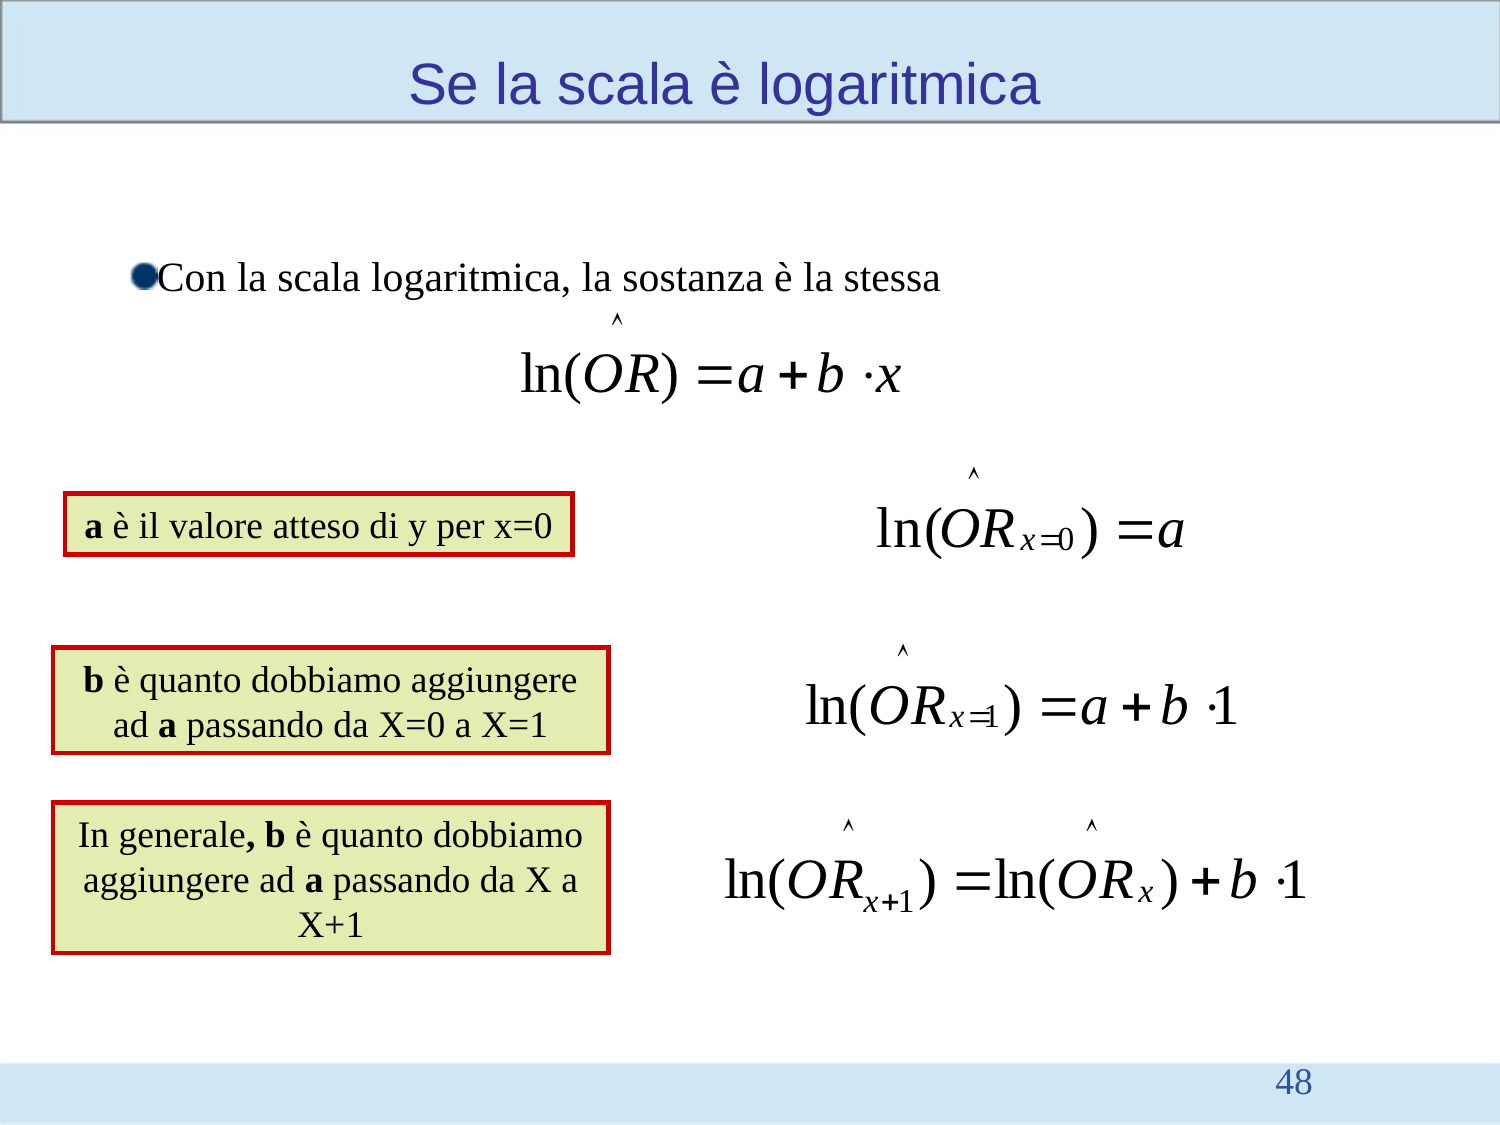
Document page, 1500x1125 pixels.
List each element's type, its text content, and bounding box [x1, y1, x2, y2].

picture [0, 0, 1500, 1125]
chart [798, 633, 1248, 749]
text_box In generale, b è quanto dobbiamo aggiungere ad a passando da X a X+1 [53, 802, 609, 953]
chart [718, 808, 1316, 929]
text_box a è il valore atteso di y per x=0 [64, 493, 573, 555]
text_box Con la scala logaritmica, la sostanza è la stessa [112, 231, 1400, 308]
text_box Se la scala è logaritmica [49, 7, 1400, 156]
text_box b è quanto dobbiamo aggiungere ad a passando da X=0 a X=1 [53, 647, 609, 754]
chart [513, 302, 915, 418]
